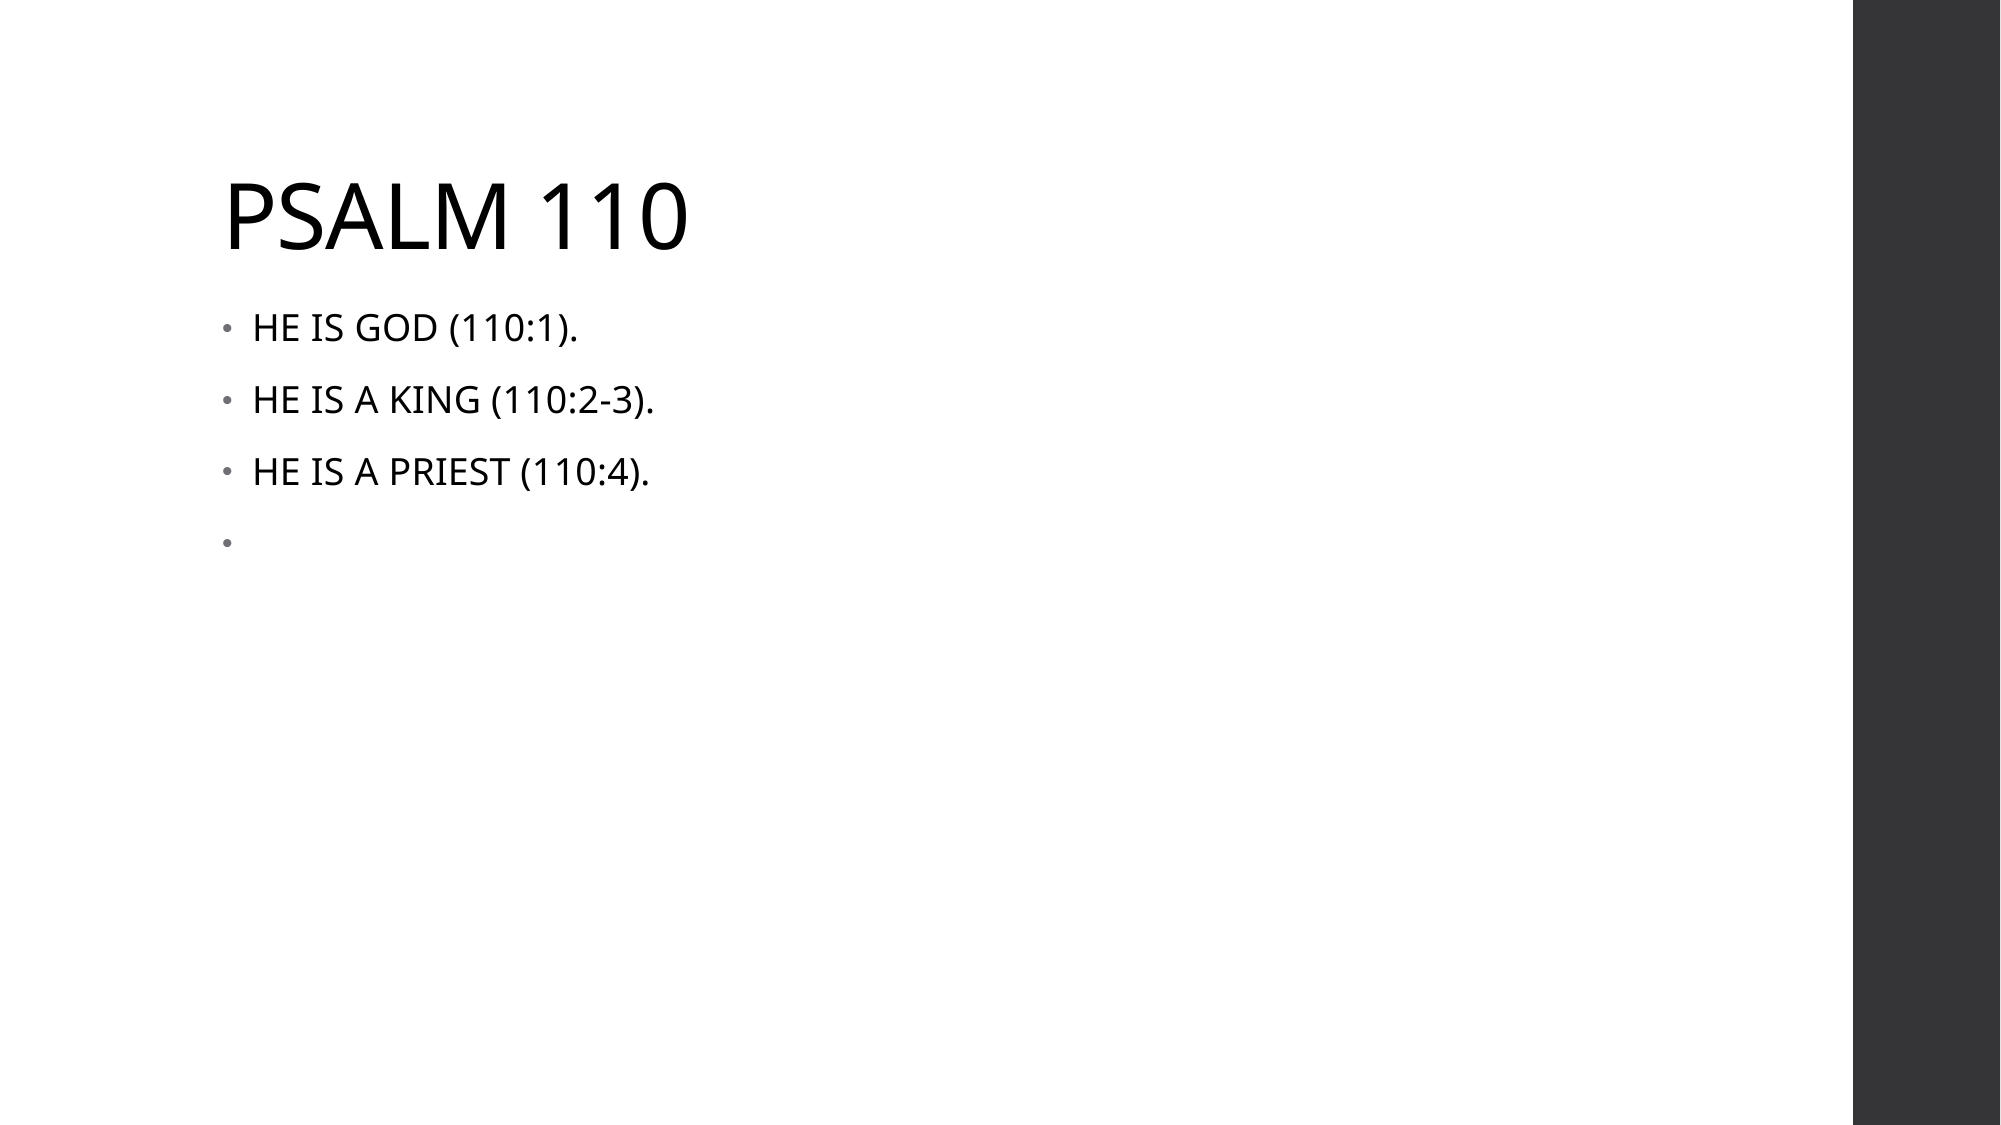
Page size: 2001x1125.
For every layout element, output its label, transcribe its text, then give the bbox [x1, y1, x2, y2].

title PSALM 110 [206, 60, 1797, 278]
list HE IS GOD (110:1). HE IS A KING (110:2-3). HE IS A PRIEST (110:4). [206, 299, 1617, 1014]
